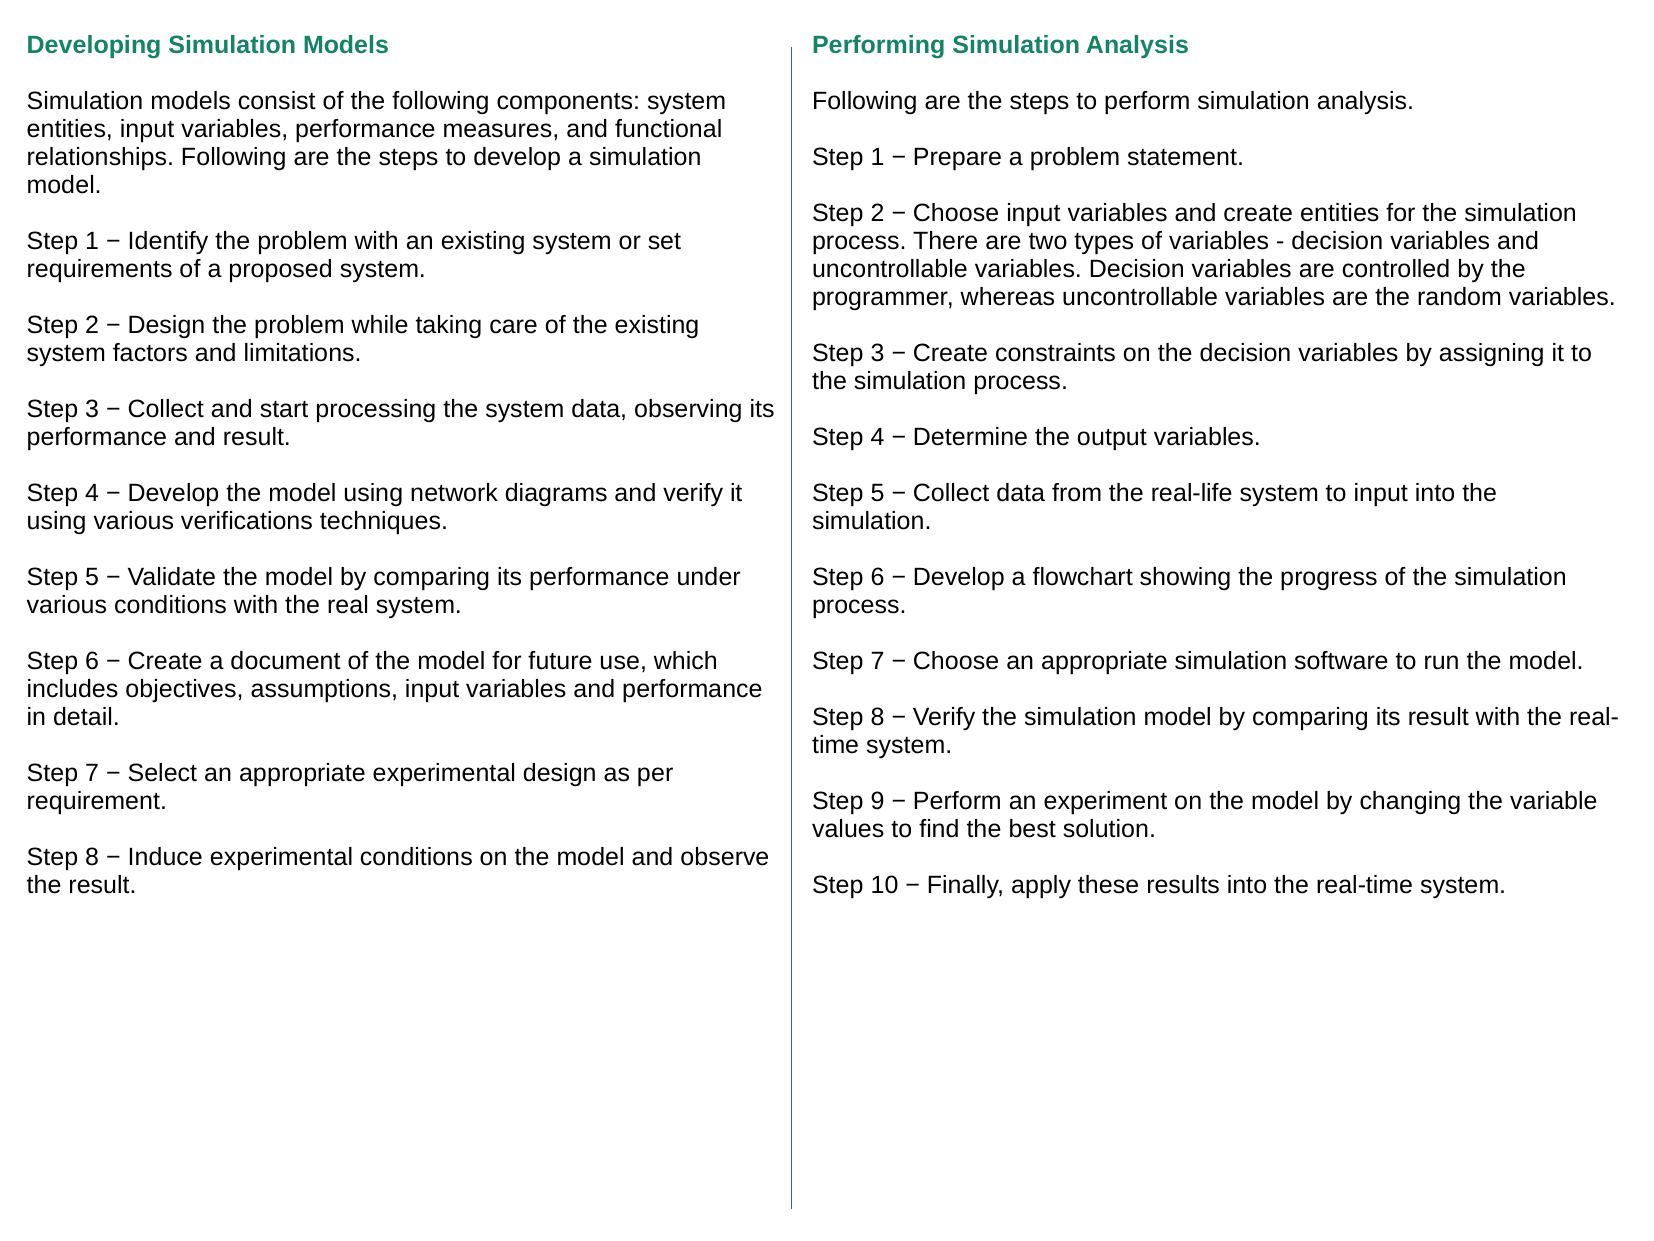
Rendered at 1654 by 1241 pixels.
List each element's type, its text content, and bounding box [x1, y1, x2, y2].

text_box Performing Simulation Analysis Following are the steps to perform simulation analysis. Step 1 − Prepare a problem statement. Step 2 − Choose input variables and create entities for the simulation process. There are two types of variables - decision variables and uncontrollable variables. Decision variables are controlled by the programmer, whereas uncontrollable variables are the random variables. Step 3 − Create constraints on the decision variables by assigning it to the simulation process. Step 4 − Determine the output variables. Step 5 − Collect data from the real-life system to input into the simulation. Step 6 − Develop a flowchart showing the progress of the simulation process. Step 7 − Choose an appropriate simulation software to run the model. Step 8 − Verify the simulation model by comparing its result with the real-time system. Step 9 − Perform an experiment on the model by changing the variable values to find the best solution. Step 10 − Finally, apply these results into the real-time system. [797, 23, 1636, 1241]
text_box Developing Simulation Models Simulation models consist of the following components: system entities, input variables, performance measures, and functional relationships. Following are the steps to develop a simulation model. Step 1 − Identify the problem with an existing system or set requirements of a proposed system. Step 2 − Design the problem while taking care of the existing system factors and limitations. Step 3 − Collect and start processing the system data, observing its performance and result. Step 4 − Develop the model using network diagrams and verify it using various verifications techniques. Step 5 − Validate the model by comparing its performance under various conditions with the real system. Step 6 − Create a document of the model for future use, which includes objectives, assumptions, input variables and performance in detail. Step 7 − Select an appropriate experimental design as per requirement. Step 8 − Induce experimental conditions on the model and observe the result. [11, 23, 797, 1201]
